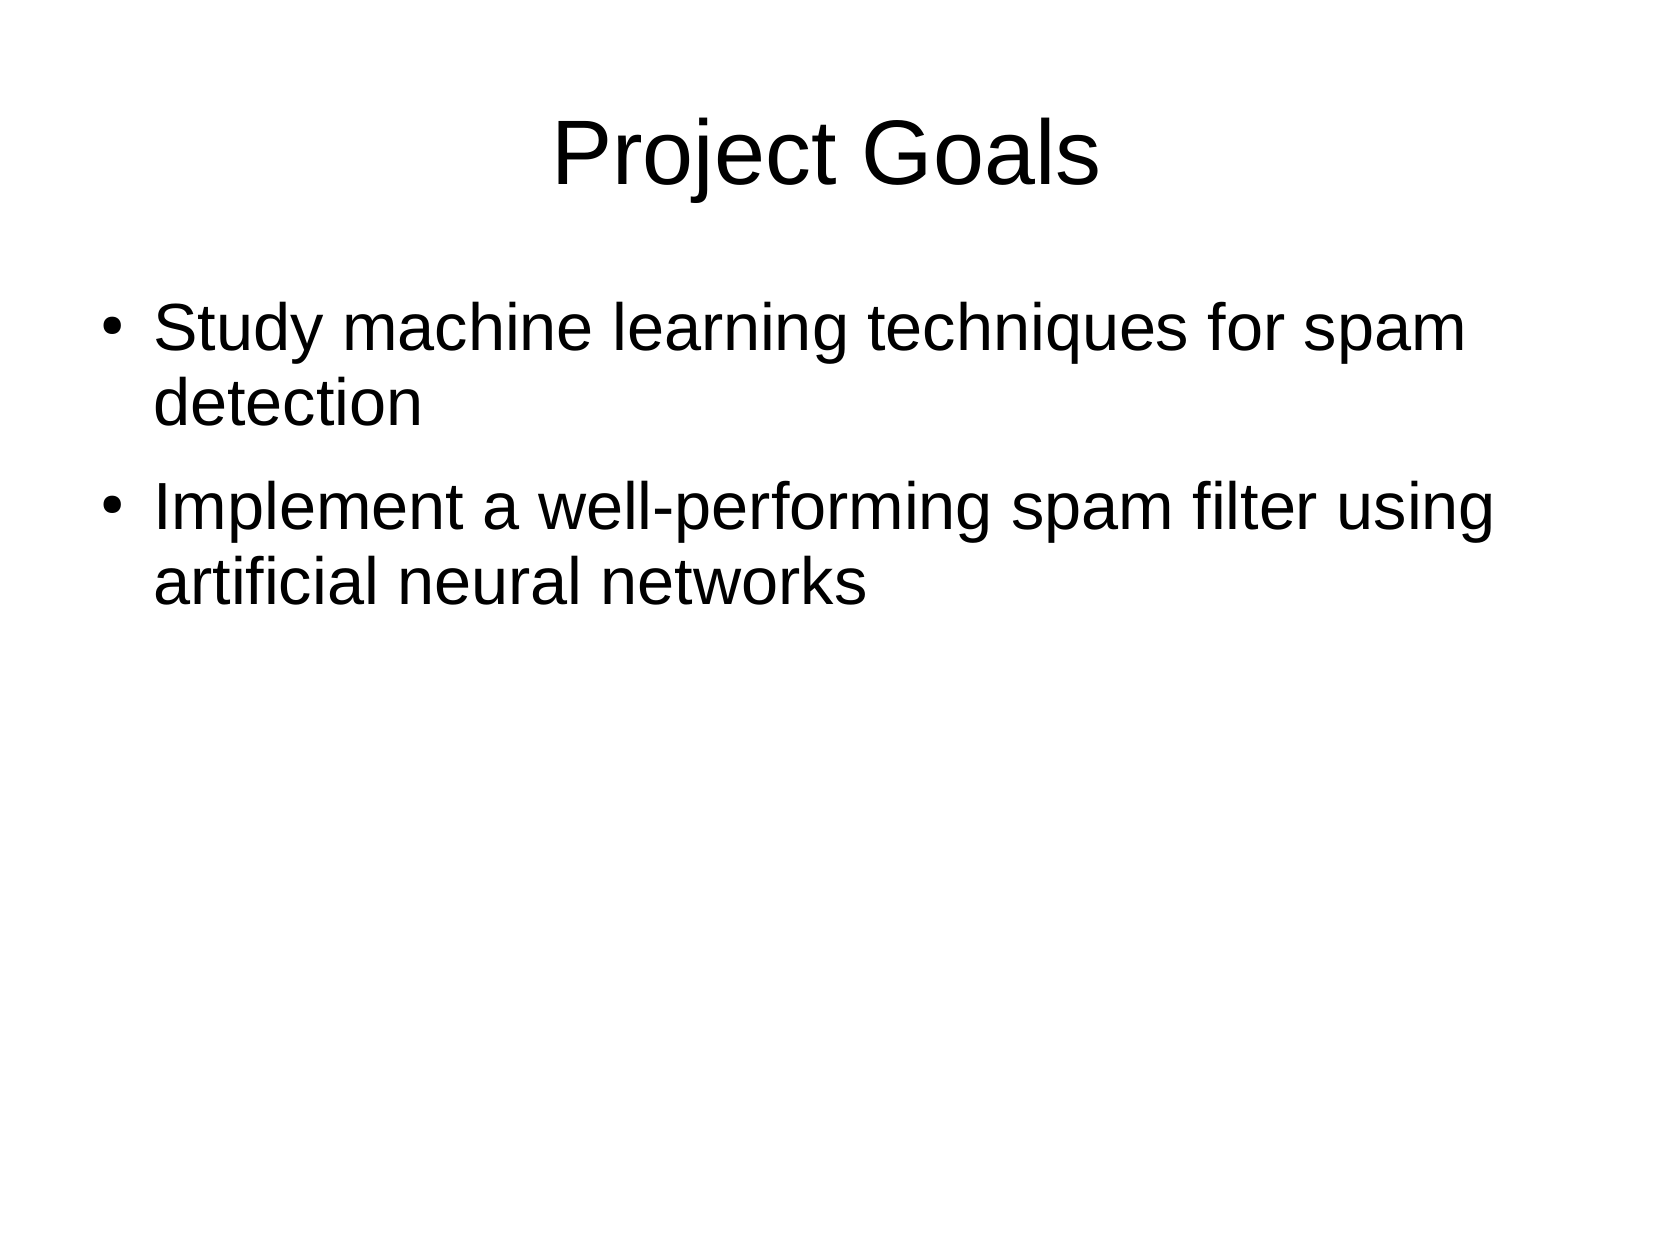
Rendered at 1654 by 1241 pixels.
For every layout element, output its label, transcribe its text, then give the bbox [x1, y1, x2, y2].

title Project Goals [82, 49, 1571, 257]
list Study machine learning techniques for spam detection Implement a well-performing spam filter using artificial neural networks [82, 290, 1571, 1010]
